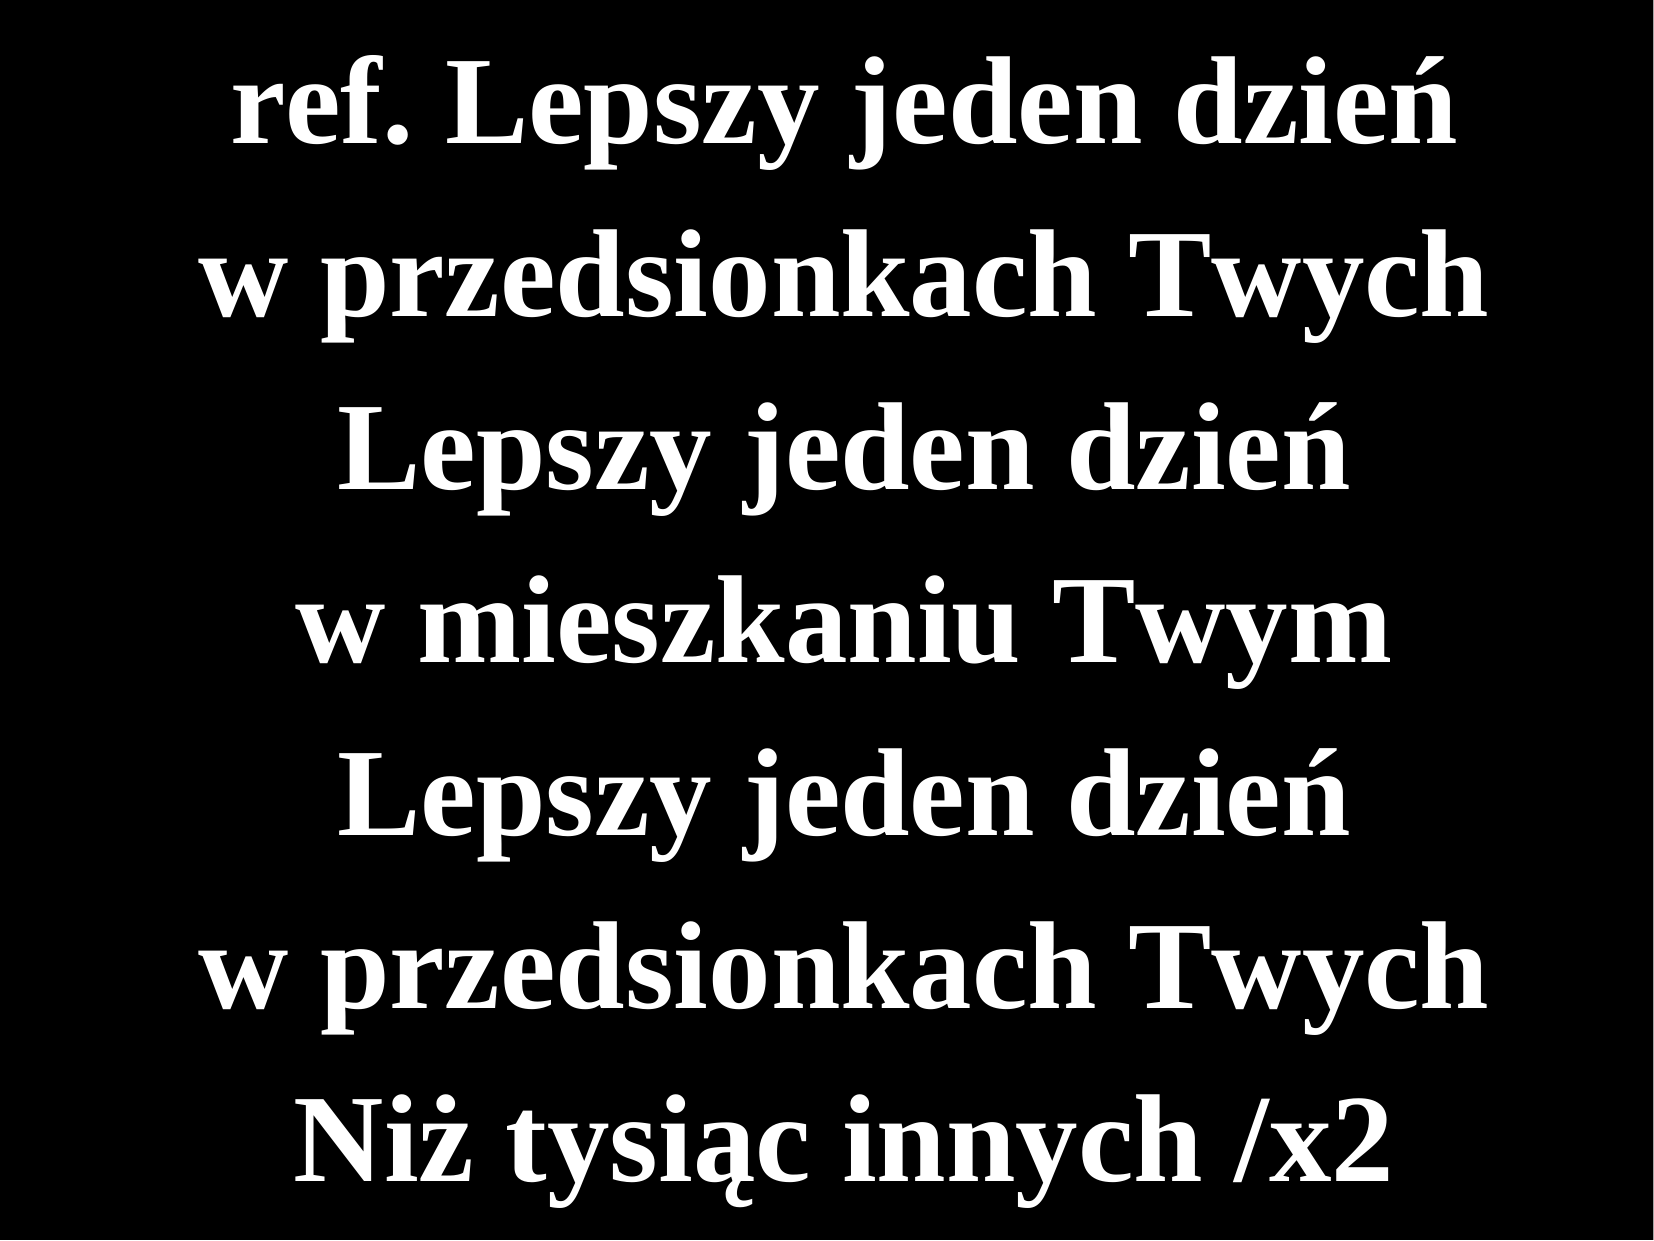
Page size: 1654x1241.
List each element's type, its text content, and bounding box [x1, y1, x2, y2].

subtitle ref. Lepszy jeden dzień ppp w przedsionkach Twych ppp Lepszy jeden dzień ppp w mieszkaniu Twym ppp Lepszy jeden dzień ppp w przedsionkach Twych ppp Niż tysiąc innych /x2 [0, 0, 1654, 1241]
